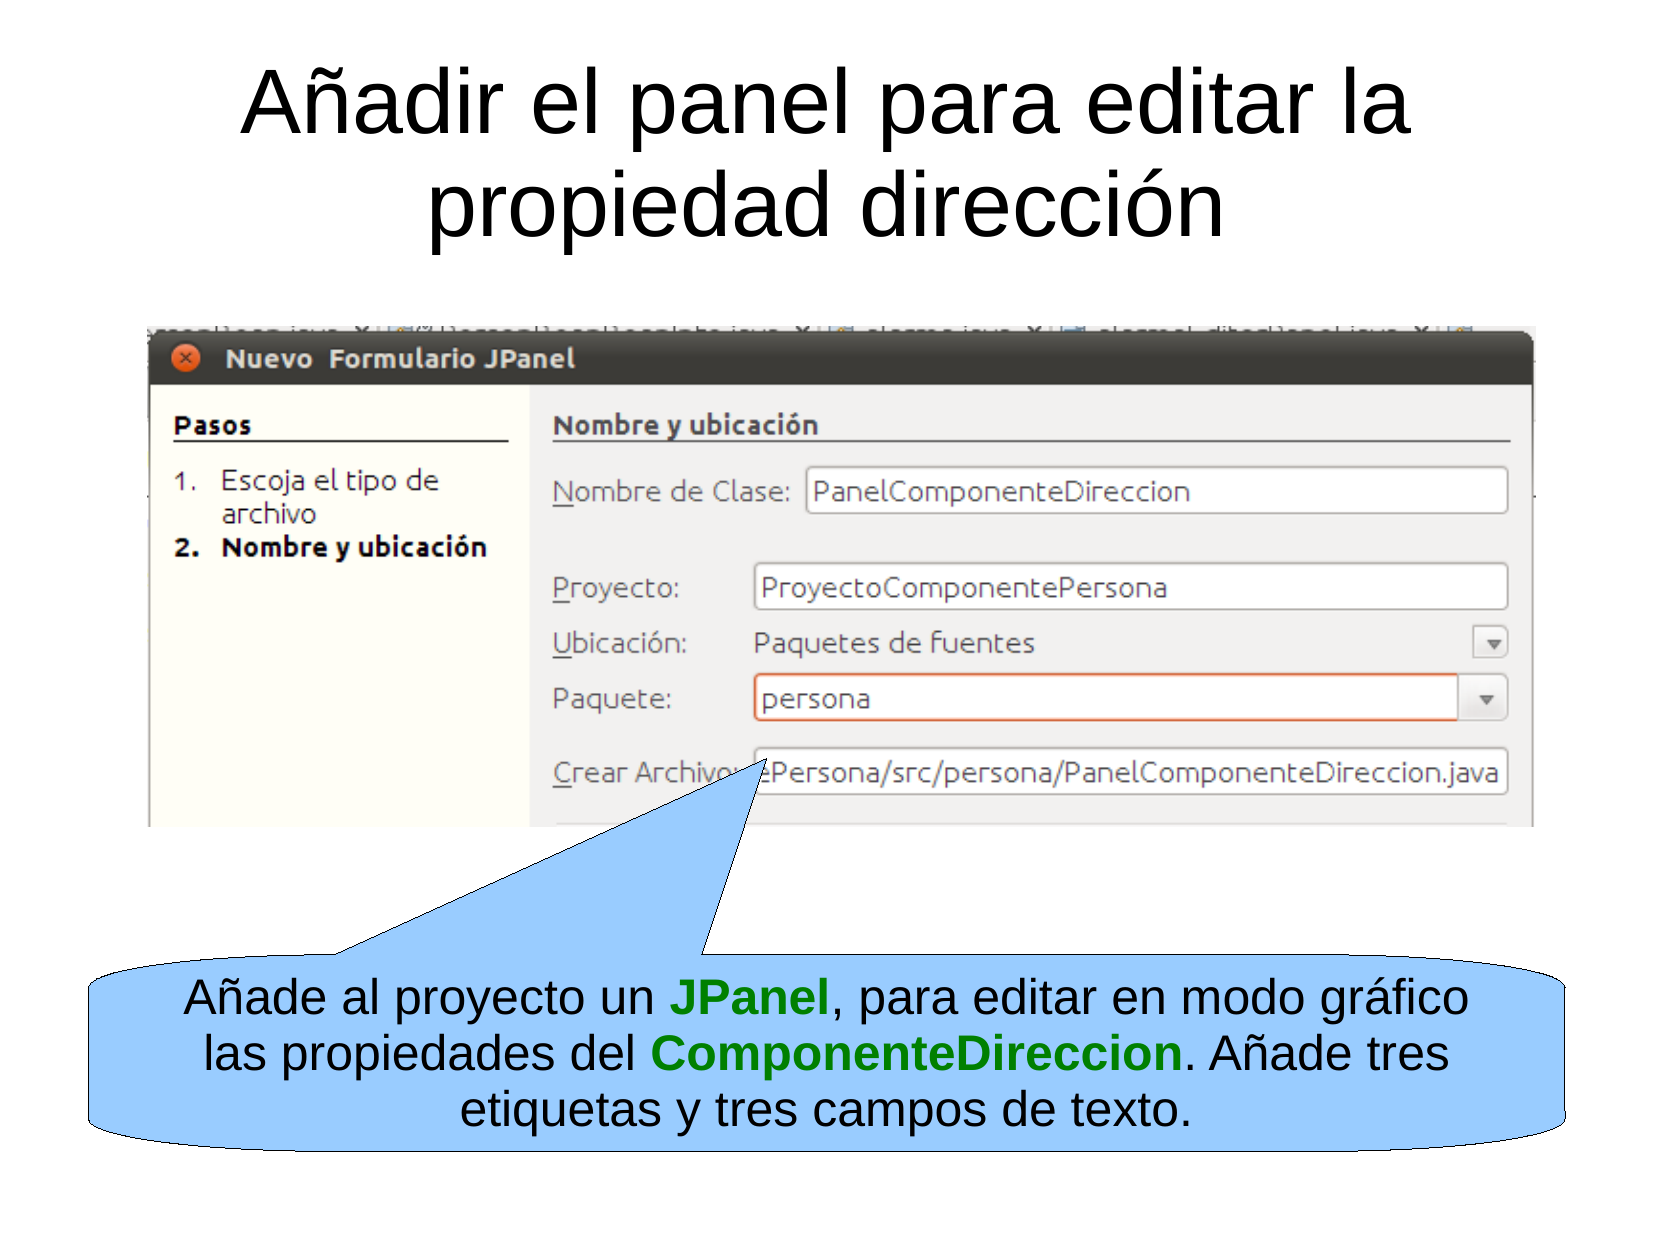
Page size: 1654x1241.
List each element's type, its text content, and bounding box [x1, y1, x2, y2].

picture [147, 326, 1536, 827]
title Añadir el panel para editar la propiedad dirección [82, 49, 1571, 257]
text_box Añade al proyecto un JPanel, para editar en modo gráfico las propiedades del ComponenteDireccion. Añade tres etiquetas y tres campos de texto. [88, 758, 1566, 1152]
